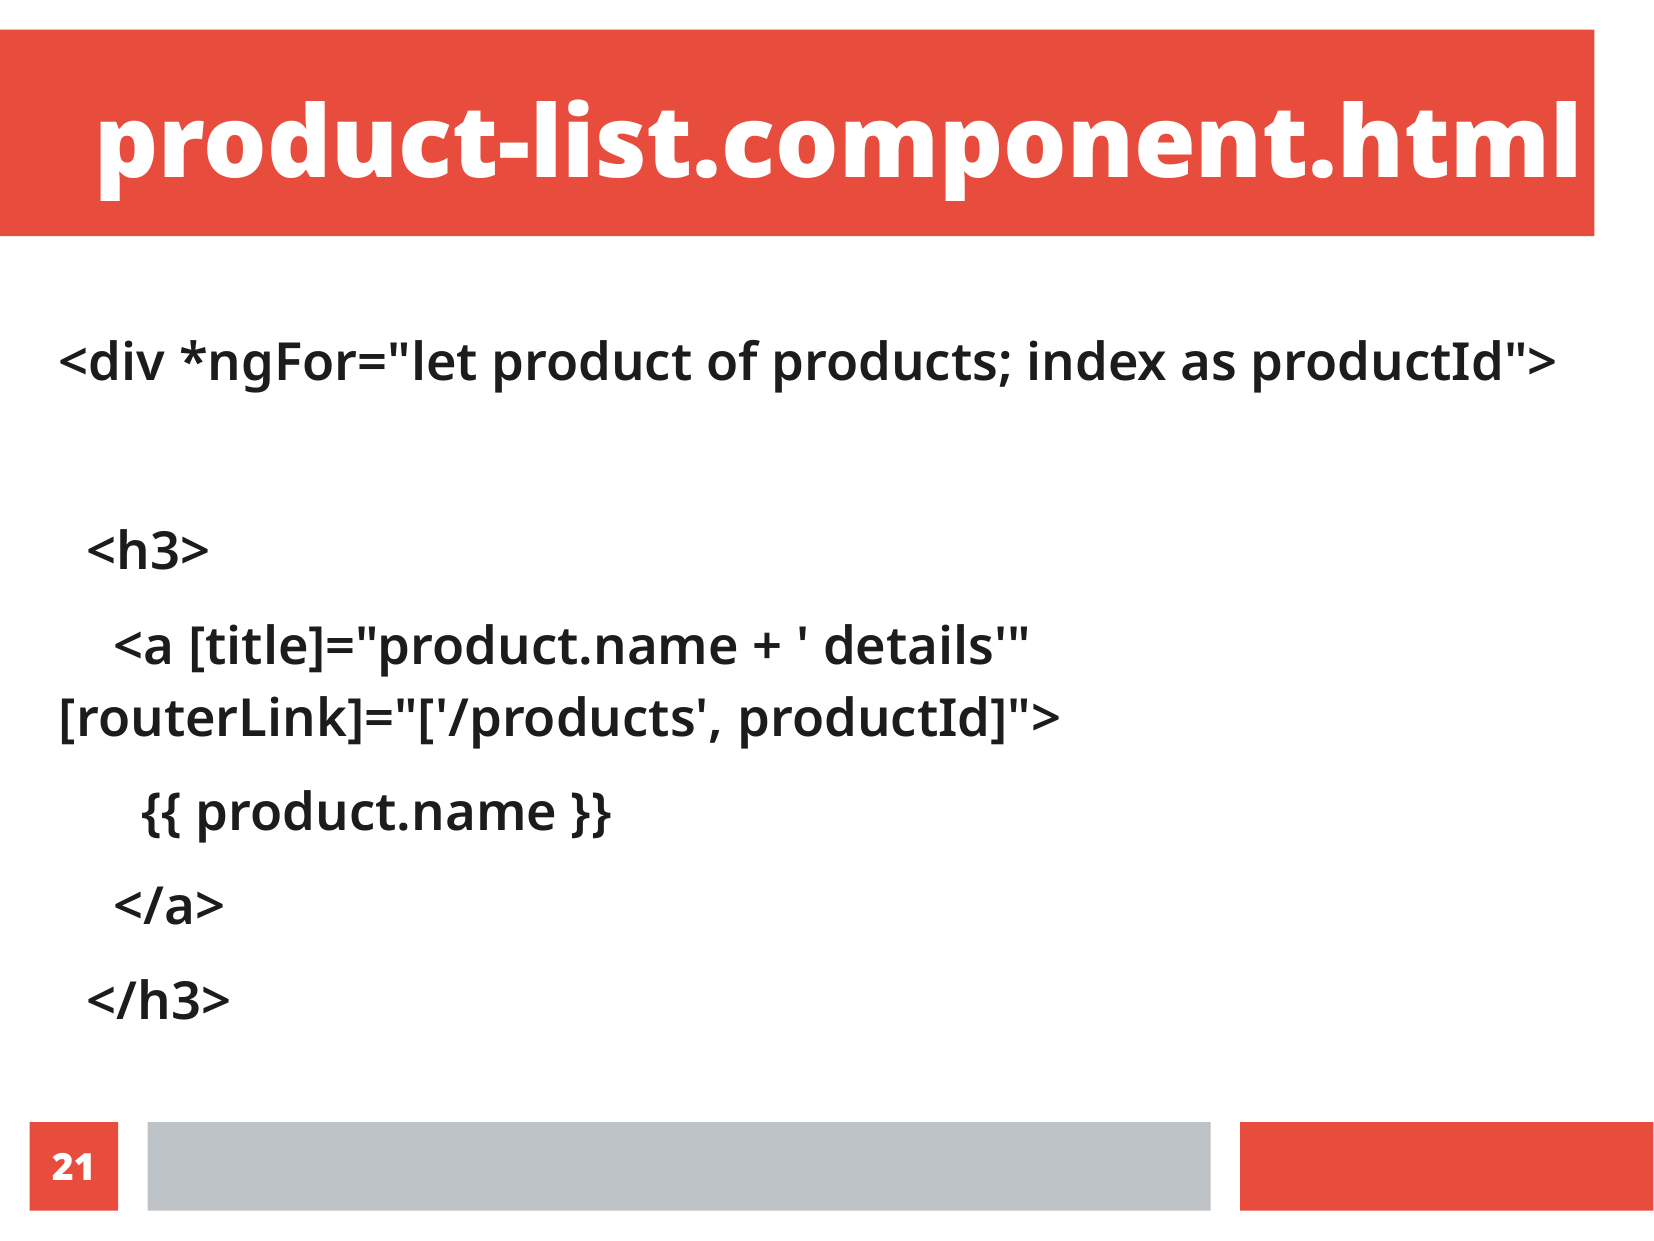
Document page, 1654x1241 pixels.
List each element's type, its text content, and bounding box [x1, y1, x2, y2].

list <div *ngFor="let product of products; index as productId"> <h3> <a [title]="product.name + ' details'" [routerLink]="['/products', productId]"> {{ product.name }} </a> </h3> [59, 324, 1565, 1093]
title product-list.component.html [59, 59, 1595, 207]
